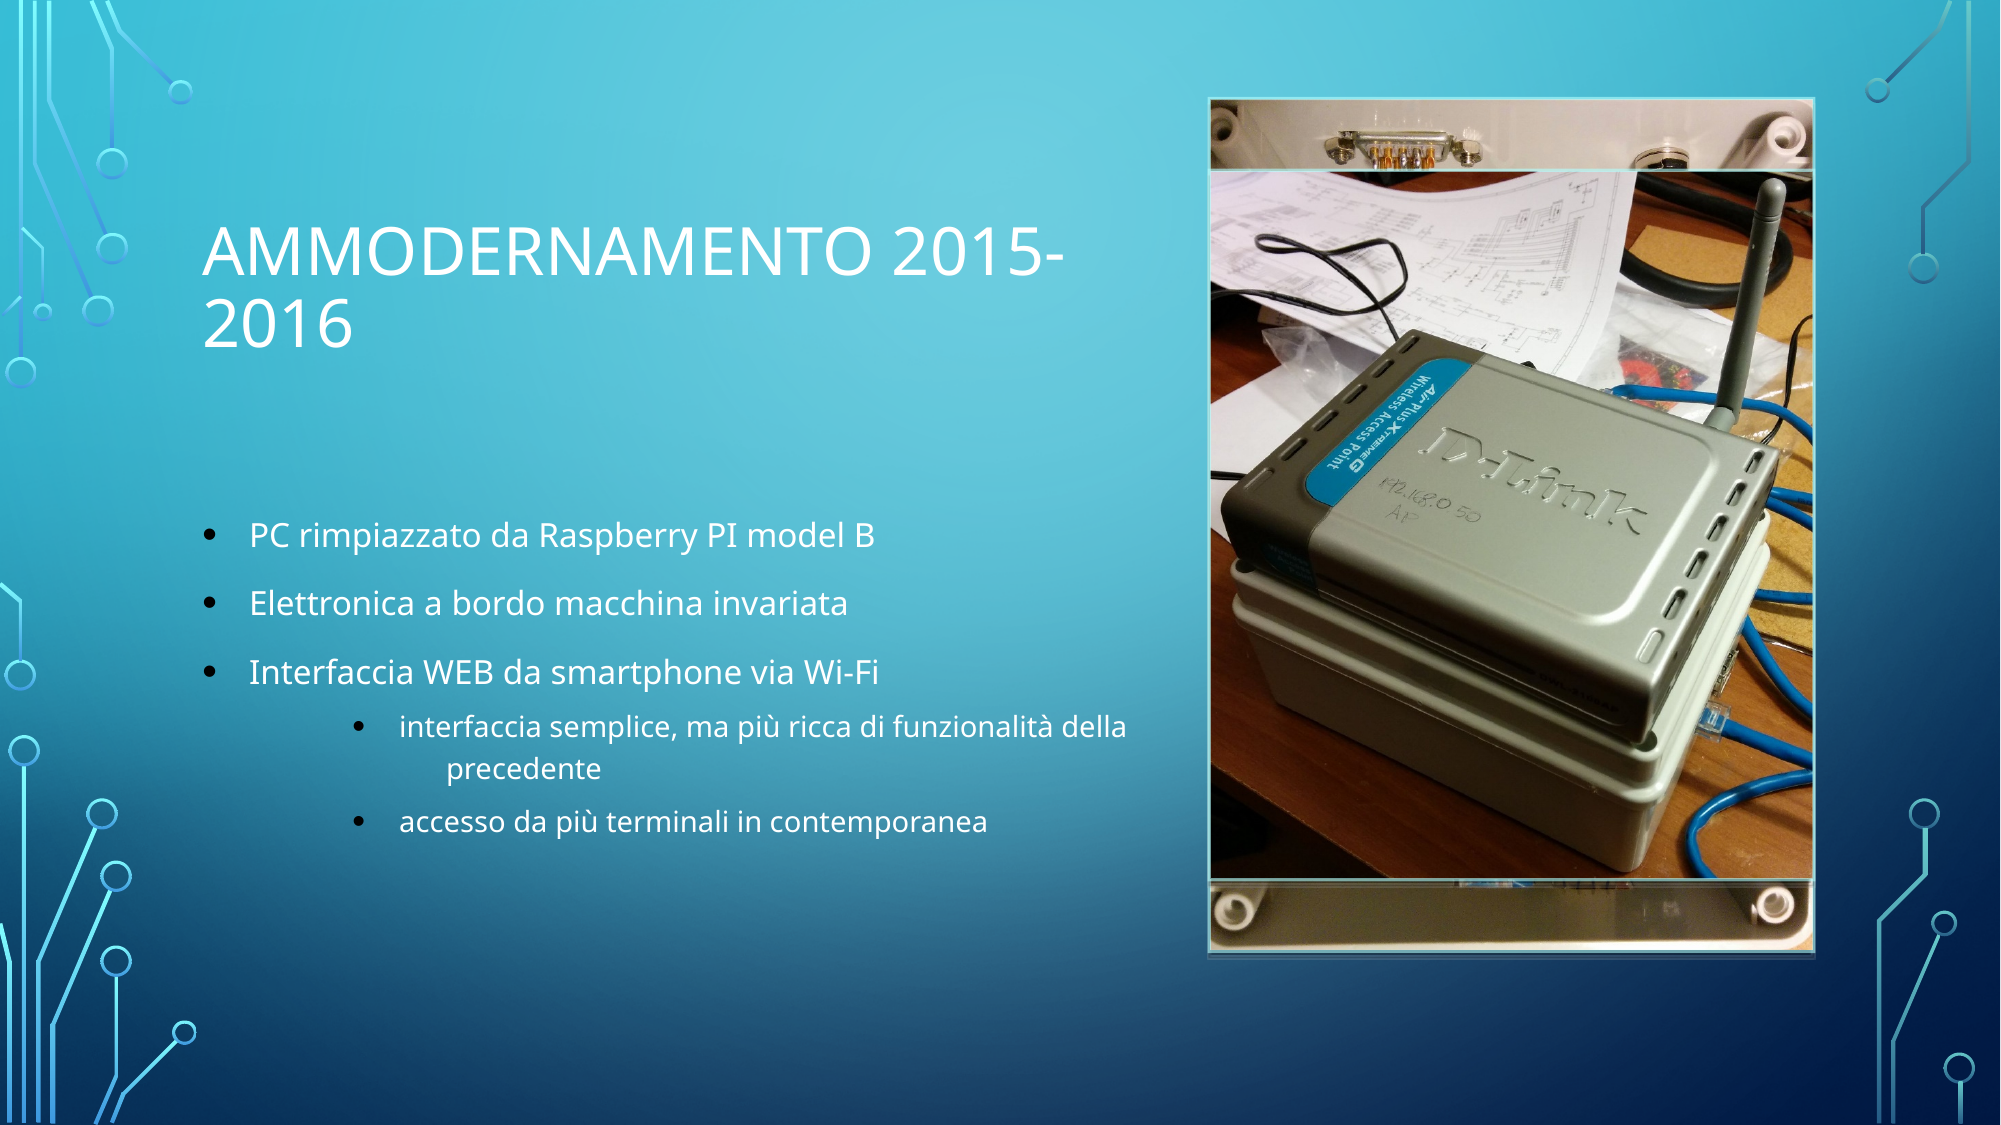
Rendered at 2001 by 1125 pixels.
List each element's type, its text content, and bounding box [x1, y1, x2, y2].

picture [1210, 171, 1813, 879]
list PC rimpiazzato da Raspberry PI model B Elettronica a bordo macchina invariata Interfaccia WEB da smartphone via Wi-Fi interfaccia semplice, ma più ricca di funzionalità della precedente accesso da più terminali in contemporanea [187, 369, 1161, 951]
picture [1210, 888, 1813, 950]
title Ammodernamento 2015-2016 [187, 99, 1161, 369]
picture [1210, 99, 1813, 168]
